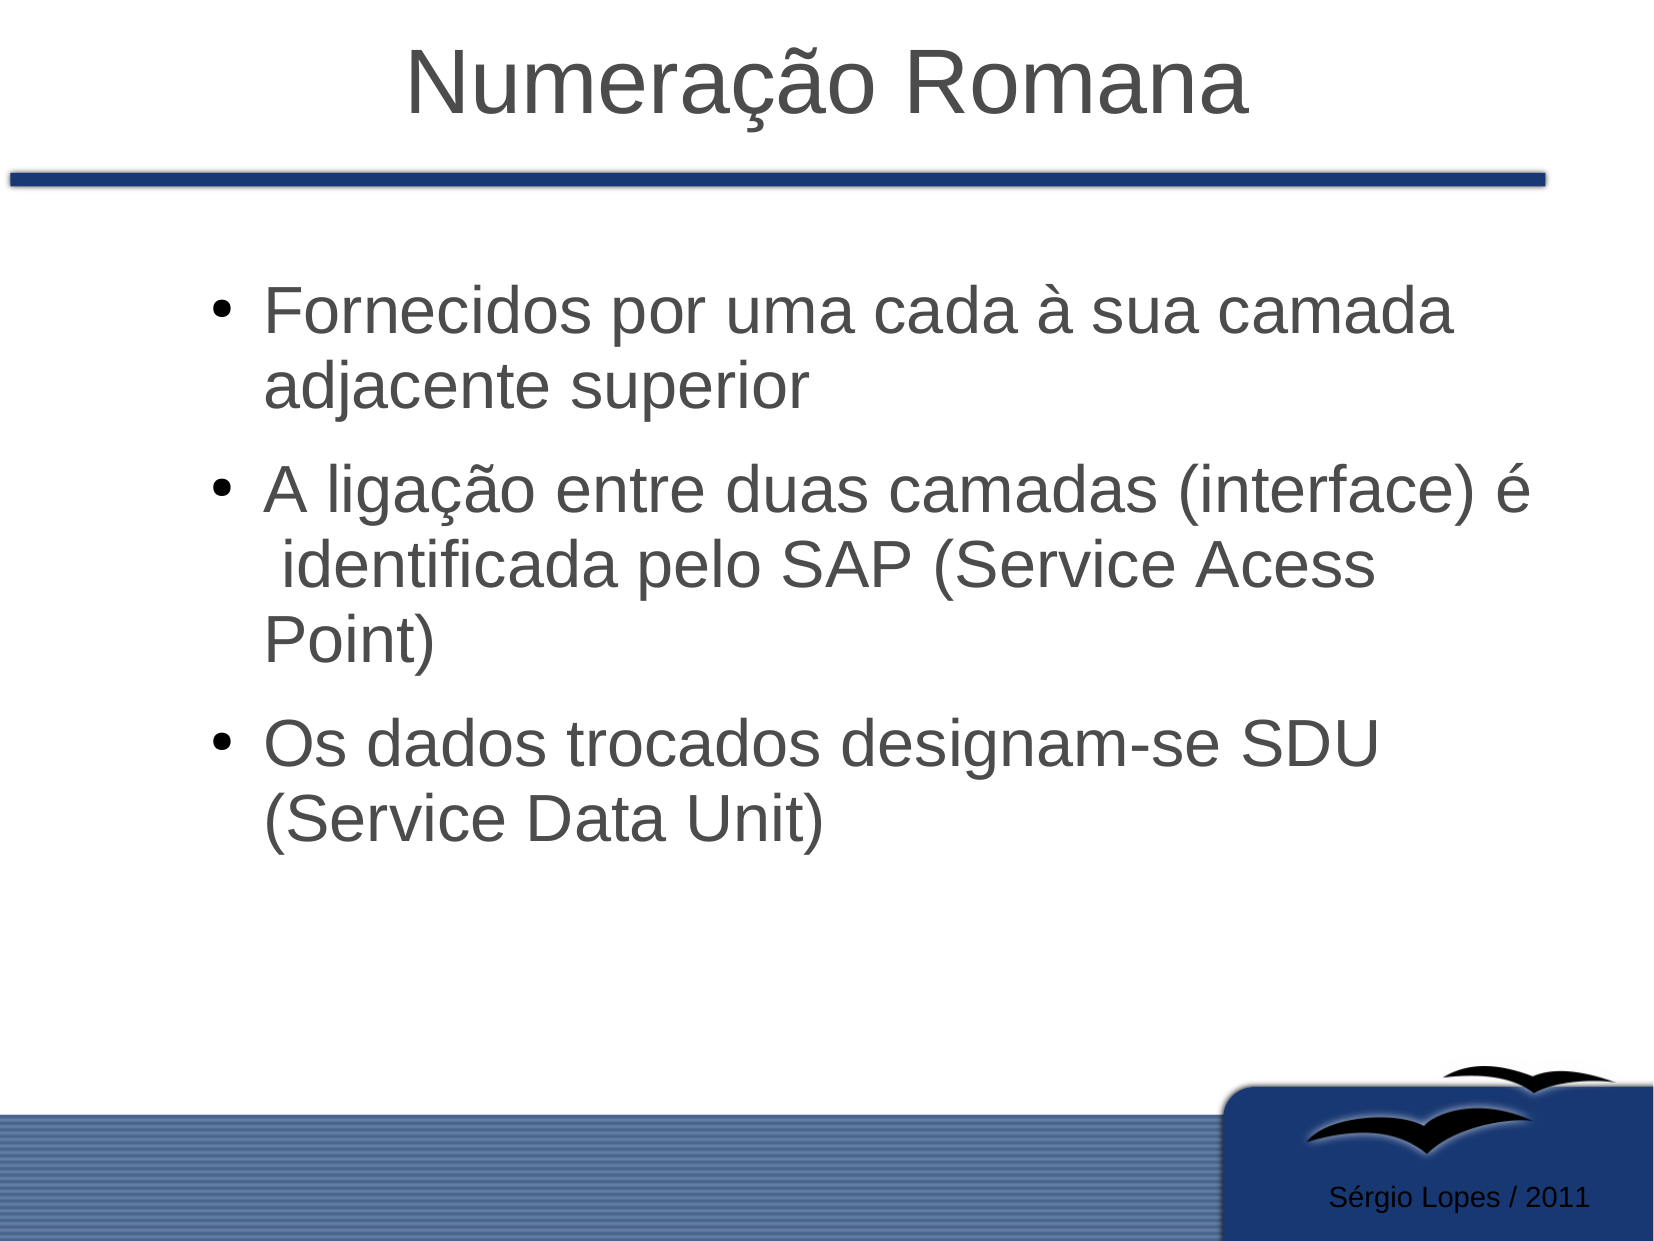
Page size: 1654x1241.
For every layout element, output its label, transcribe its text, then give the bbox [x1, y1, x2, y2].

picture [0, 0, 1654, 1241]
list Fornecidos por uma cada à sua camada adjacente superior A ligação entre duas camadas (interface) é identificada pelo SAP (Service Acess Point) Os dados trocados designam-se SDU (Service Data Unit) [121, 273, 1534, 1056]
title Numeração Romana [121, 0, 1534, 164]
text_box Sérgio Lopes / 2011 [1328, 1181, 1588, 1214]
